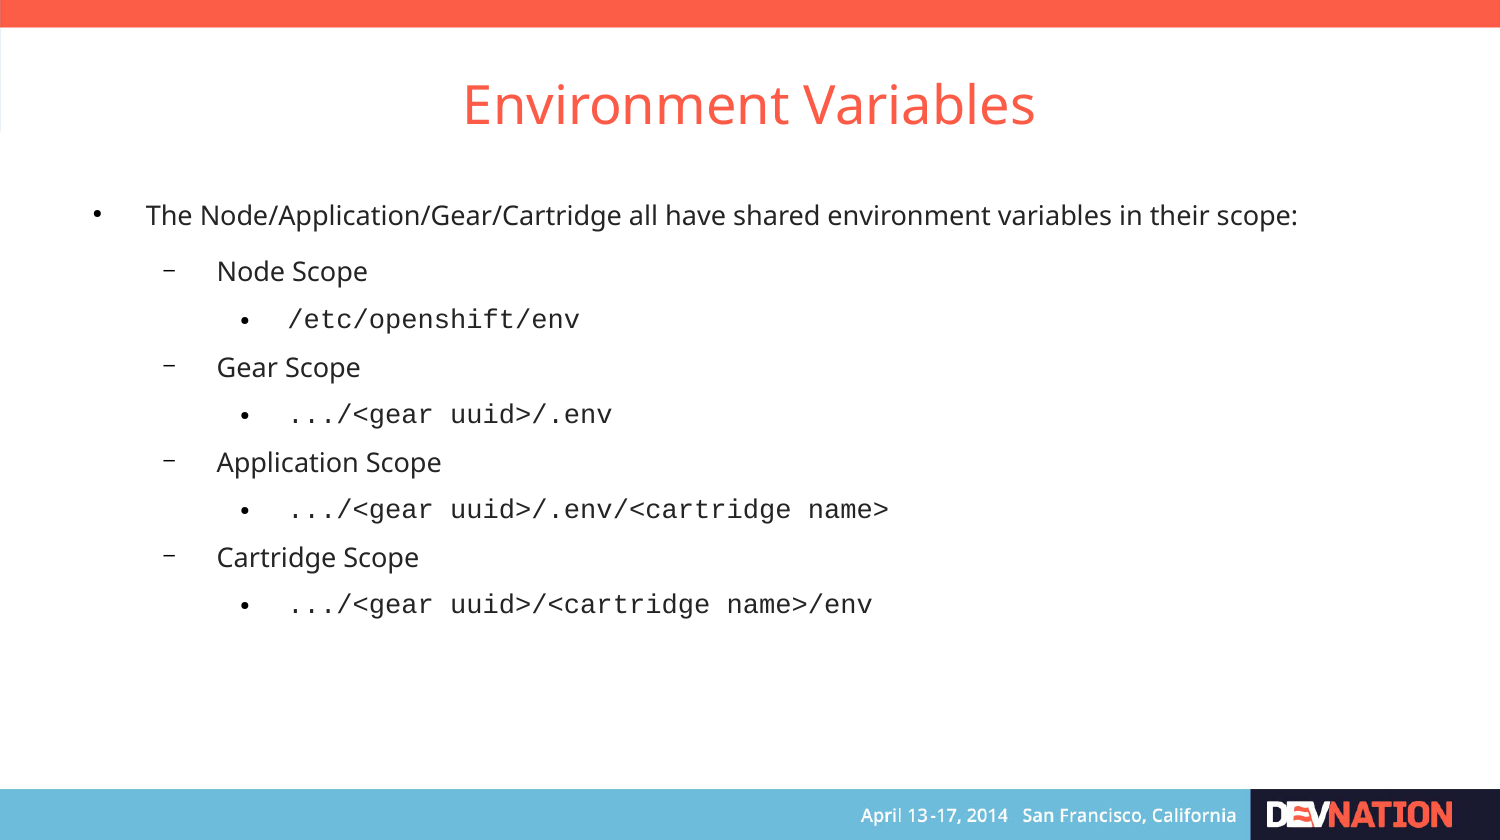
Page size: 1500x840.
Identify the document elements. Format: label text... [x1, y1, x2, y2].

list The Node/Application/Gear/Cartridge all have shared environment variables in their scope: Node Scope /etc/openshift/env Gear Scope .../<gear uuid>/.env Application Scope .../<gear uuid>/.env/<cartridge name> Cartridge Scope .../<gear uuid>/<cartridge name>/env [74, 196, 1425, 461]
title Environment Variables [74, 33, 1425, 174]
picture [0, 0, 1500, 840]
